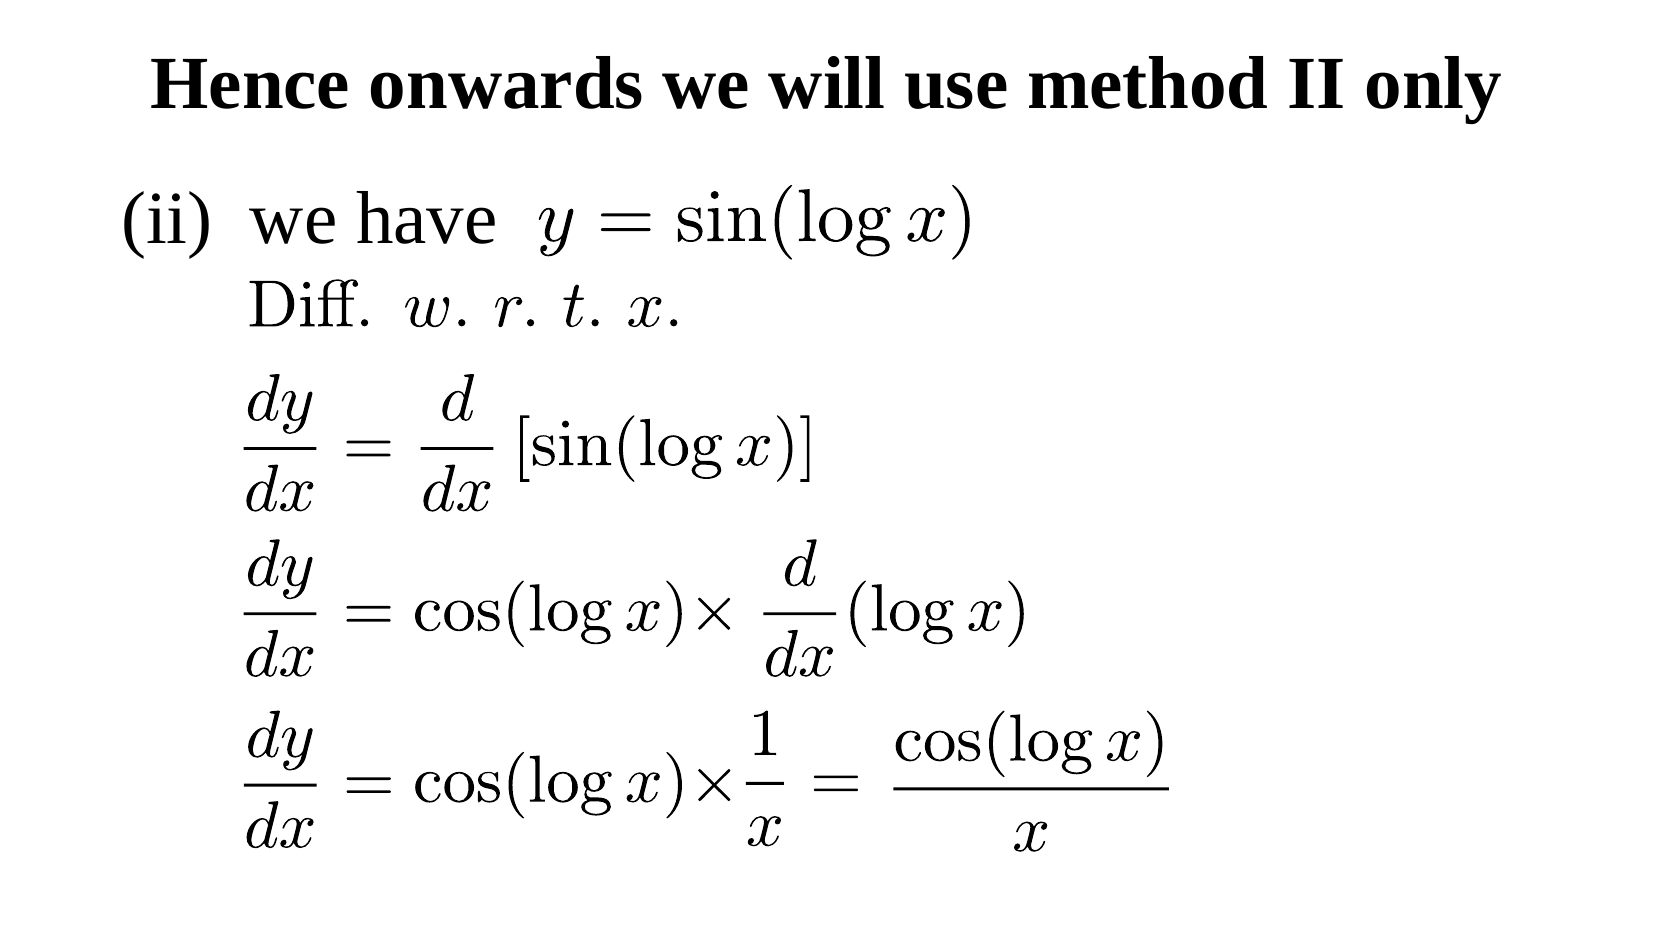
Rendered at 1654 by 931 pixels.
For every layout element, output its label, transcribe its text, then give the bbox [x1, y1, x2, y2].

text_box [745, 710, 859, 847]
text_box [243, 539, 731, 677]
text_box [243, 373, 810, 512]
text_box [538, 184, 970, 260]
title Hence onwards we will use method II only [82, 37, 1571, 130]
subtitle (ii) we have [47, 153, 1607, 886]
text_box [893, 710, 1169, 852]
text_box [249, 279, 678, 328]
text_box [763, 539, 1024, 677]
text_box [243, 710, 731, 849]
